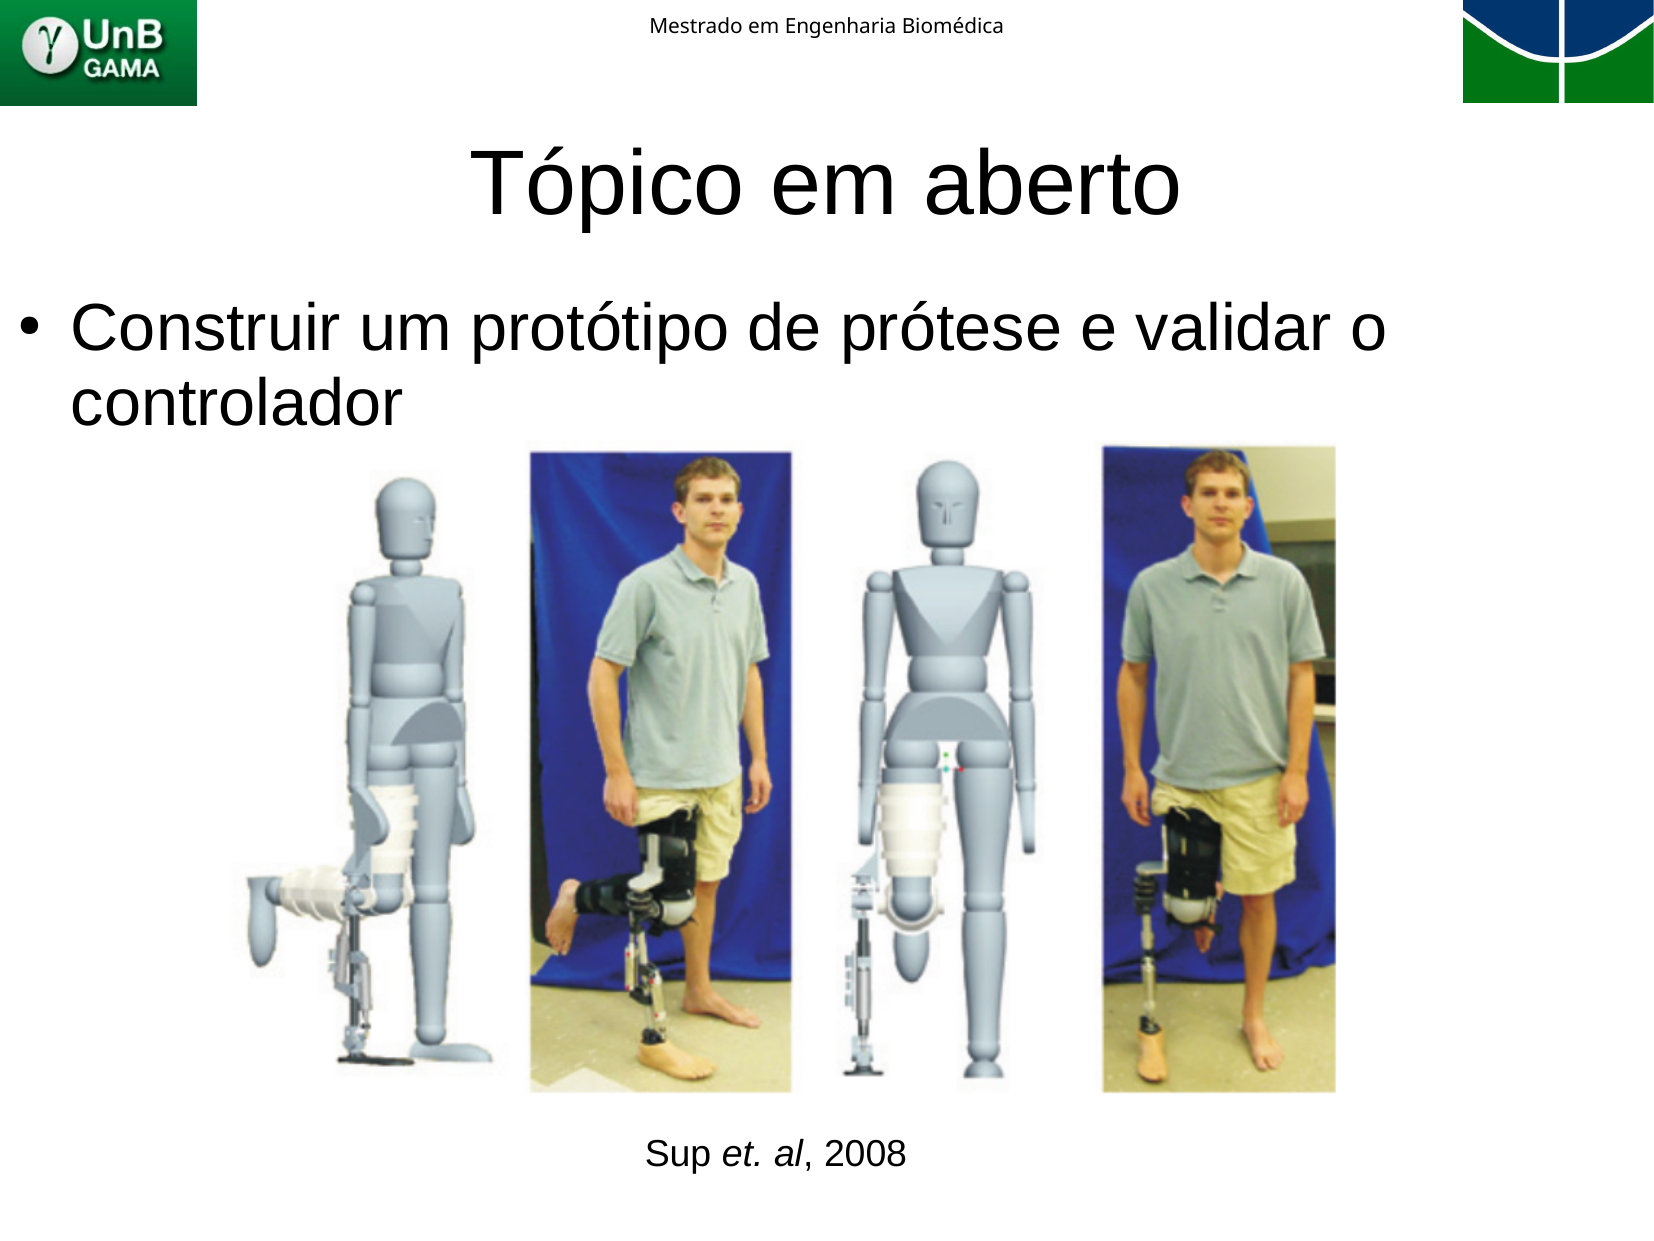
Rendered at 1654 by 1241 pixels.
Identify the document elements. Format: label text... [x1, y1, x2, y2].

picture [1463, 0, 1654, 94]
picture [225, 434, 1368, 1114]
title Tópico em aberto [0, 94, 1654, 272]
text_box Sup et. al, 2008 [630, 1125, 922, 1182]
list Construir um protótipo de prótese e validar o controlador [0, 290, 1654, 1241]
picture [0, 0, 197, 94]
